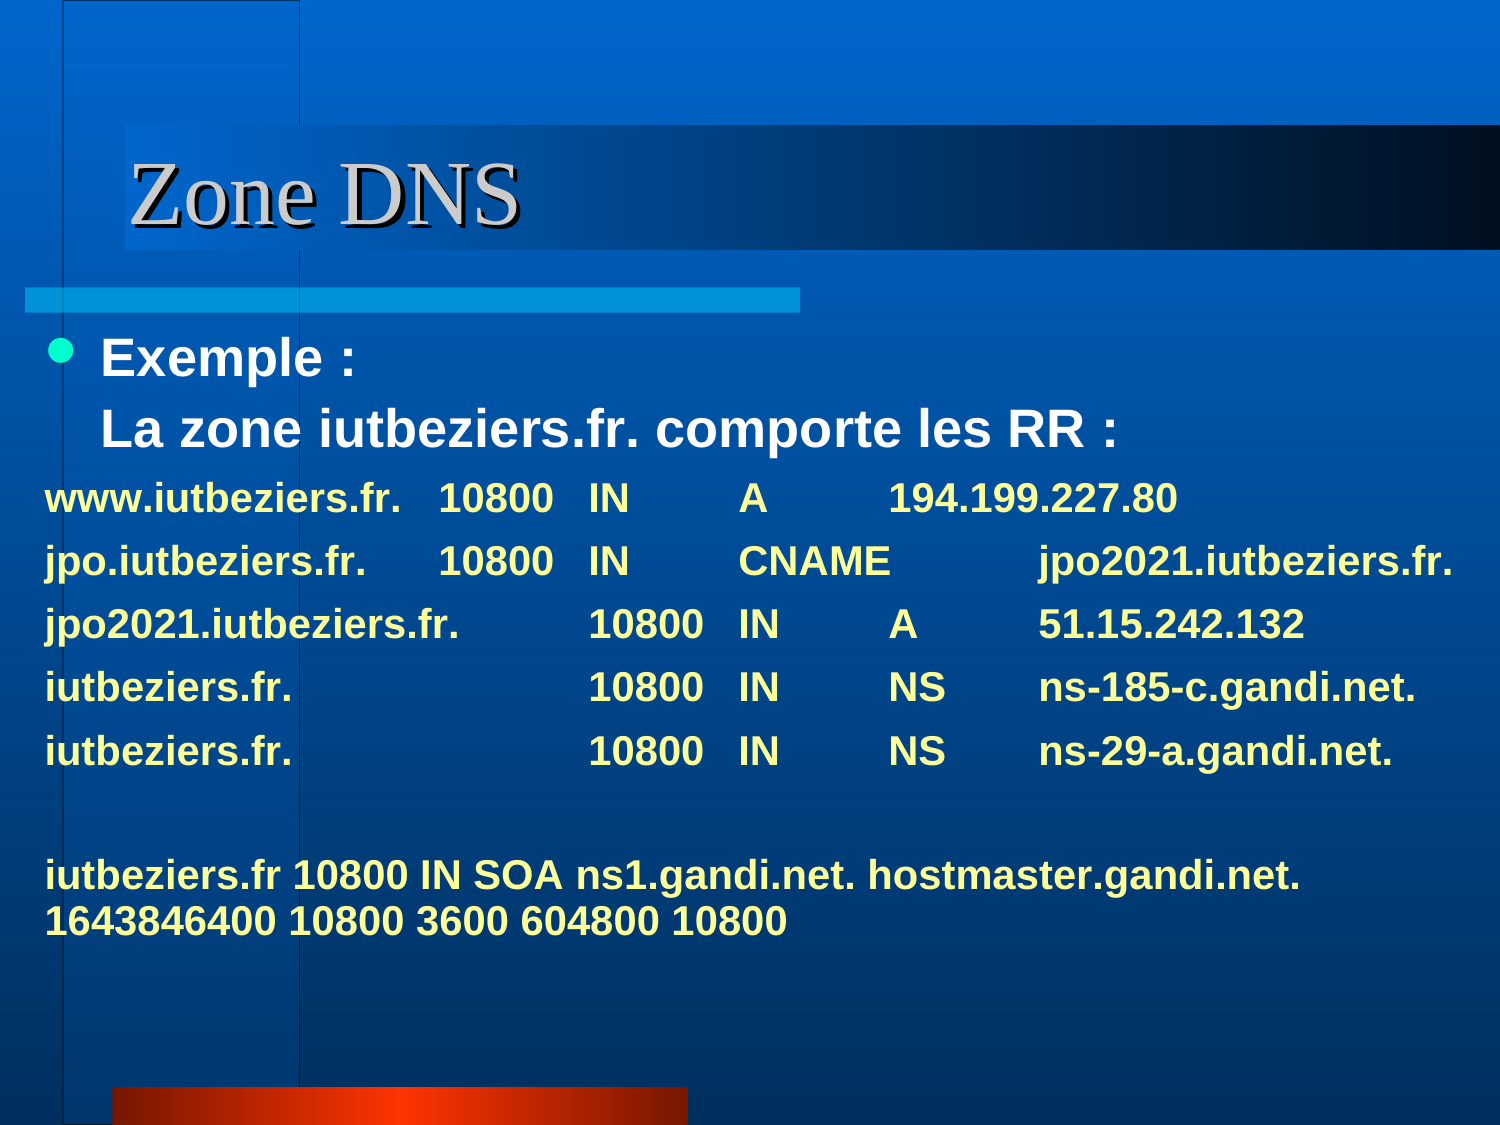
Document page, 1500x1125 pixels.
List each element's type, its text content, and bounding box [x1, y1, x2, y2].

title Zone DNS [112, 99, 1388, 288]
list Exemple : La zone iutbeziers.fr. comporte les RR : www.iutbeziers.fr. 10800 IN A 194.199.227.80 jpo.iutbeziers.fr. 10800 IN CNAME jpo2021.iutbeziers.fr. jpo2021.iutbeziers.fr. 10800 IN A 51.15.242.132 iutbeziers.fr. 10800 IN NS ns-185-c.gandi.net. iutbeziers.fr. 10800 IN NS ns-29-a.gandi.net. iutbeziers.fr 10800 IN SOA ns1.gandi.net. hostmaster.gandi.net. 1643846400 10800 3600 604800 10800 [29, 324, 1500, 1028]
